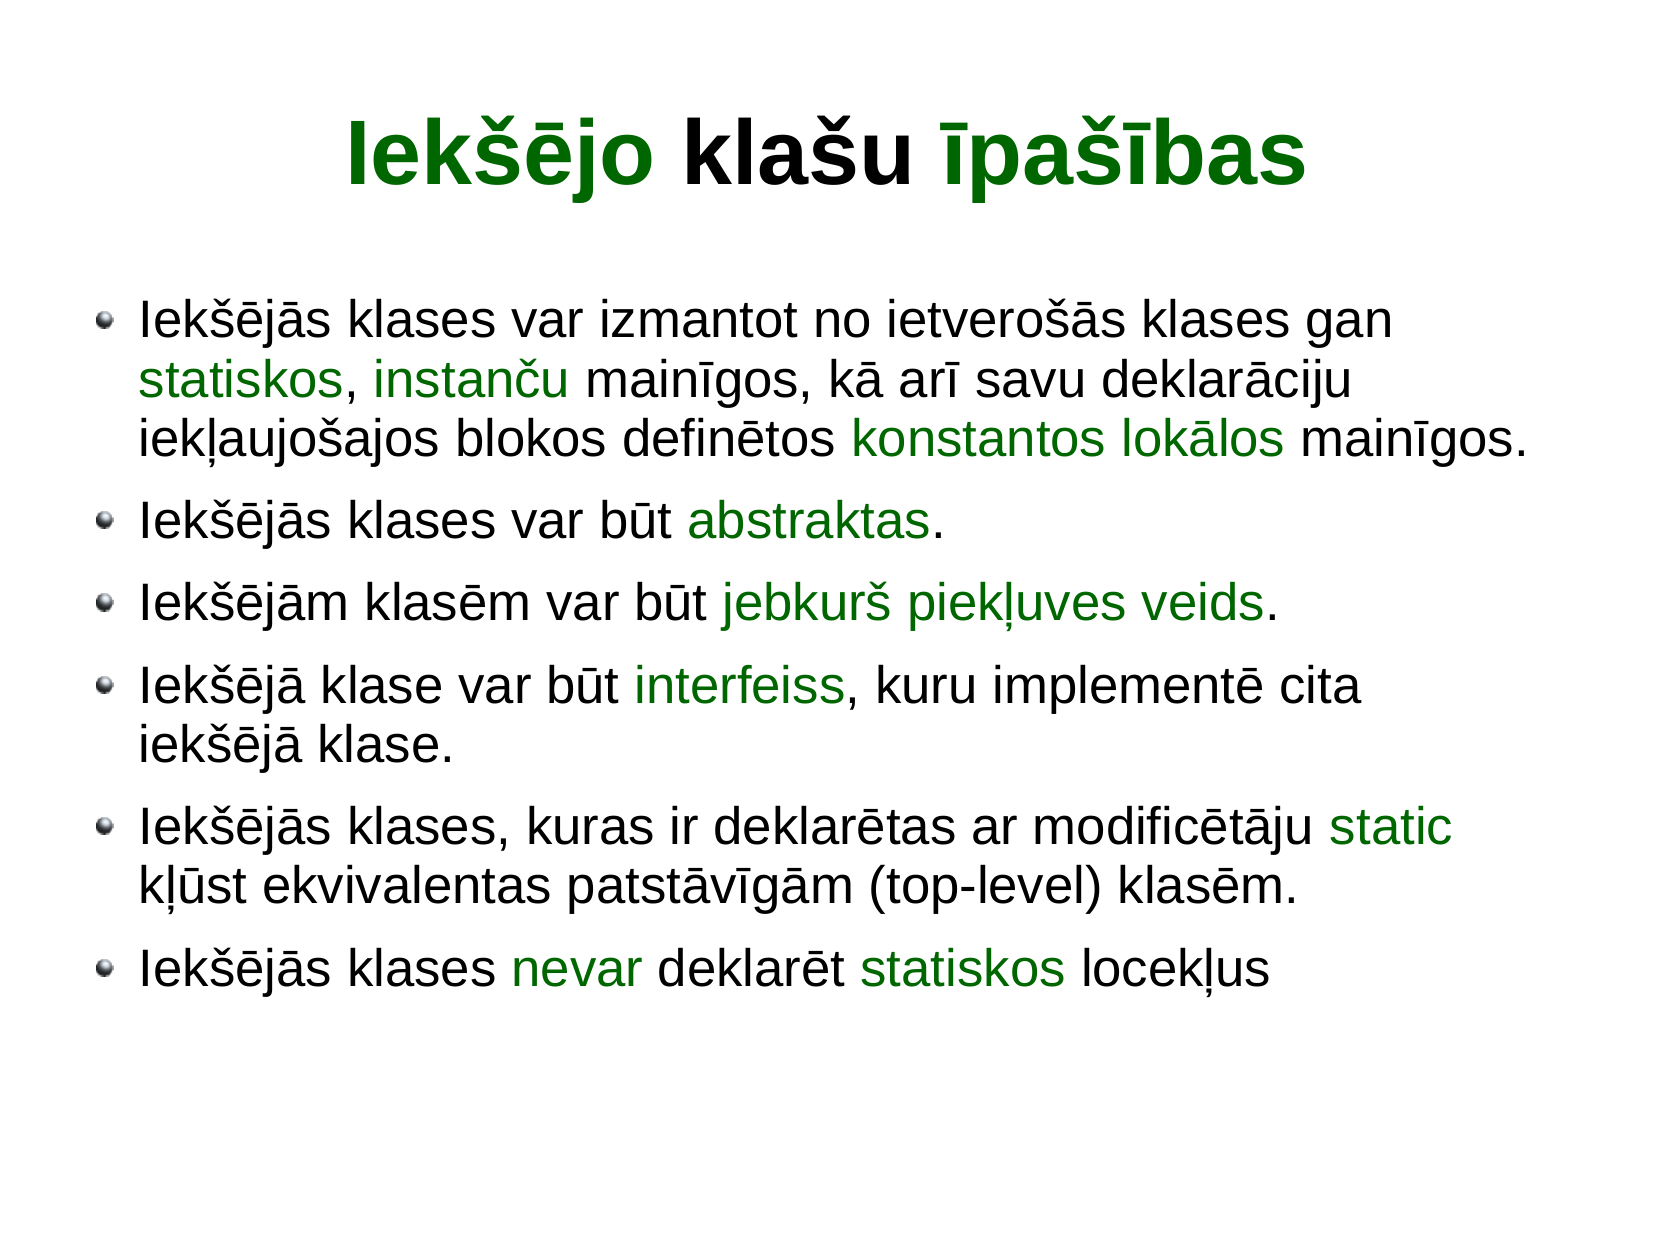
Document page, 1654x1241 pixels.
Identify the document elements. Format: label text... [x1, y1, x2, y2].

list Iekšējās klases var izmantot no ietverošās klases gan statiskos, instanču mainīgos, kā arī savu deklarāciju iekļaujošajos blokos definētos konstantos lokālos mainīgos. Iekšējās klases var būt abstraktas. Iekšējām klasēm var būt jebkurš piekļuves veids. Iekšējā klase var būt interfeiss, kuru implementē cita iekšējā klase. Iekšējās klases, kuras ir deklarētas ar modificētāju static kļūst ekvivalentas patstāvīgām (top-level) klasēm. Iekšējās klases nevar deklarēt statiskos locekļus [82, 290, 1538, 1010]
title Iekšējo klašu īpašības [82, 49, 1571, 257]
